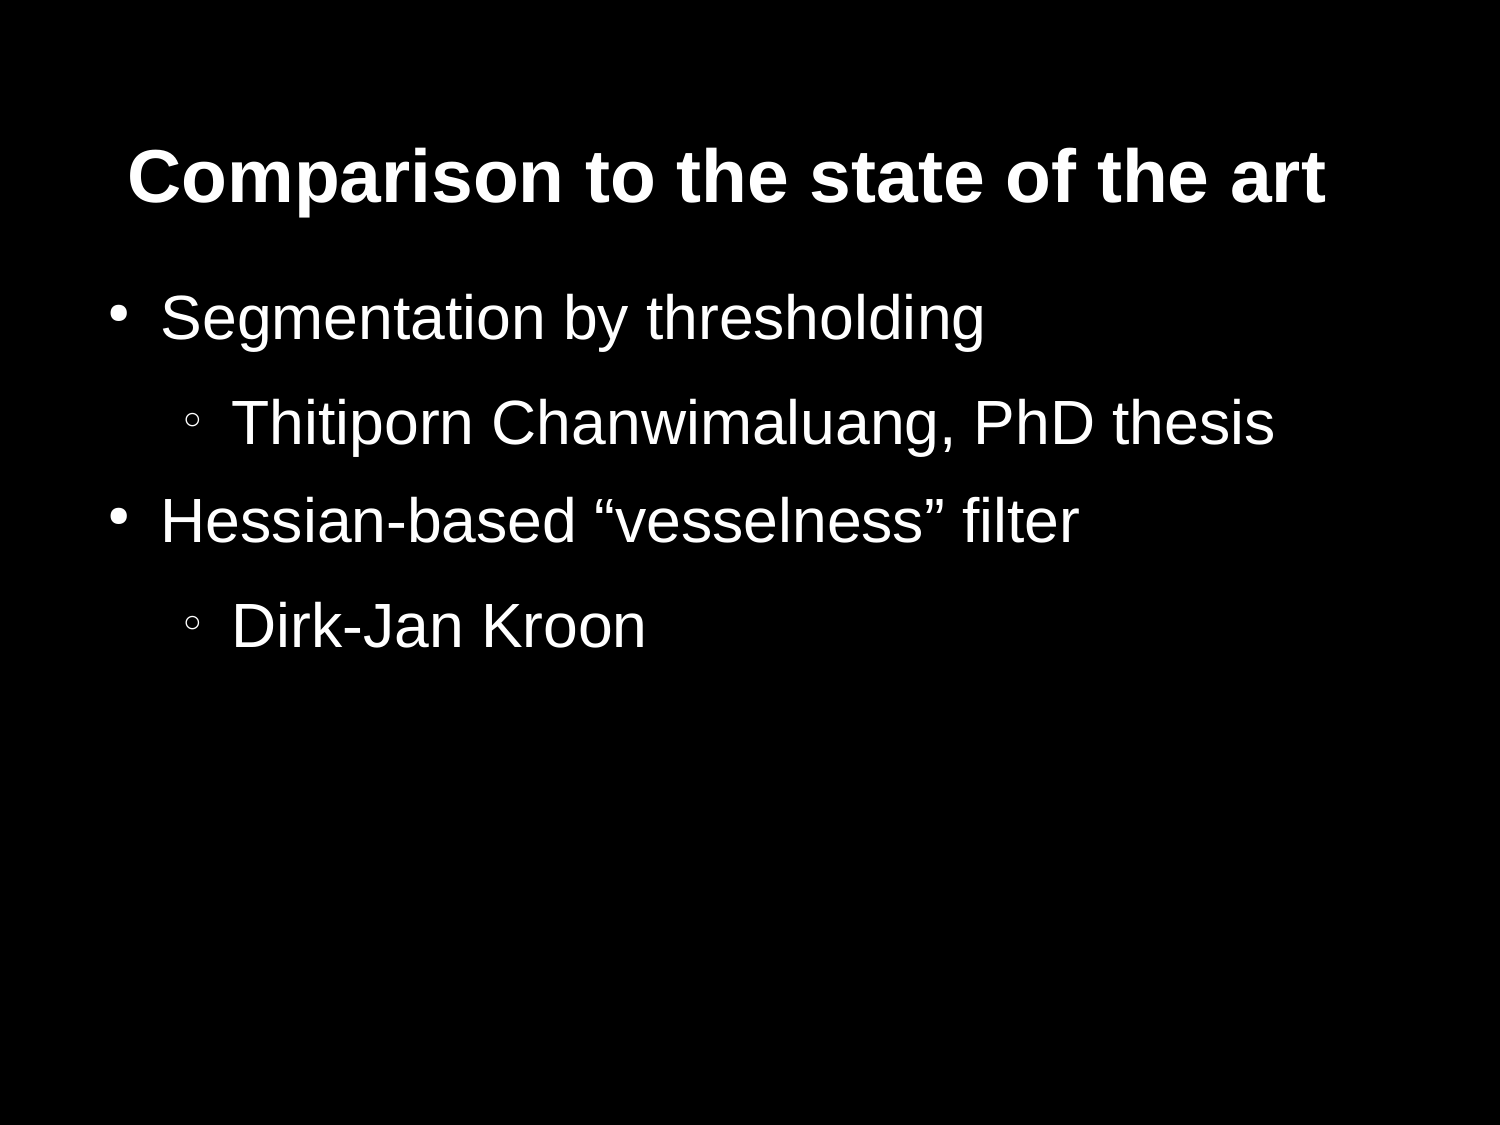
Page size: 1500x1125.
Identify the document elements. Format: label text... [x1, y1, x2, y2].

list Segmentation by thresholding Thitiporn Chanwimaluang, PhD thesis Hessian-based “vesselness” filter Dirk-Jan Kroon [75, 262, 1425, 946]
title Comparison to the state of the art [75, 14, 1425, 233]
